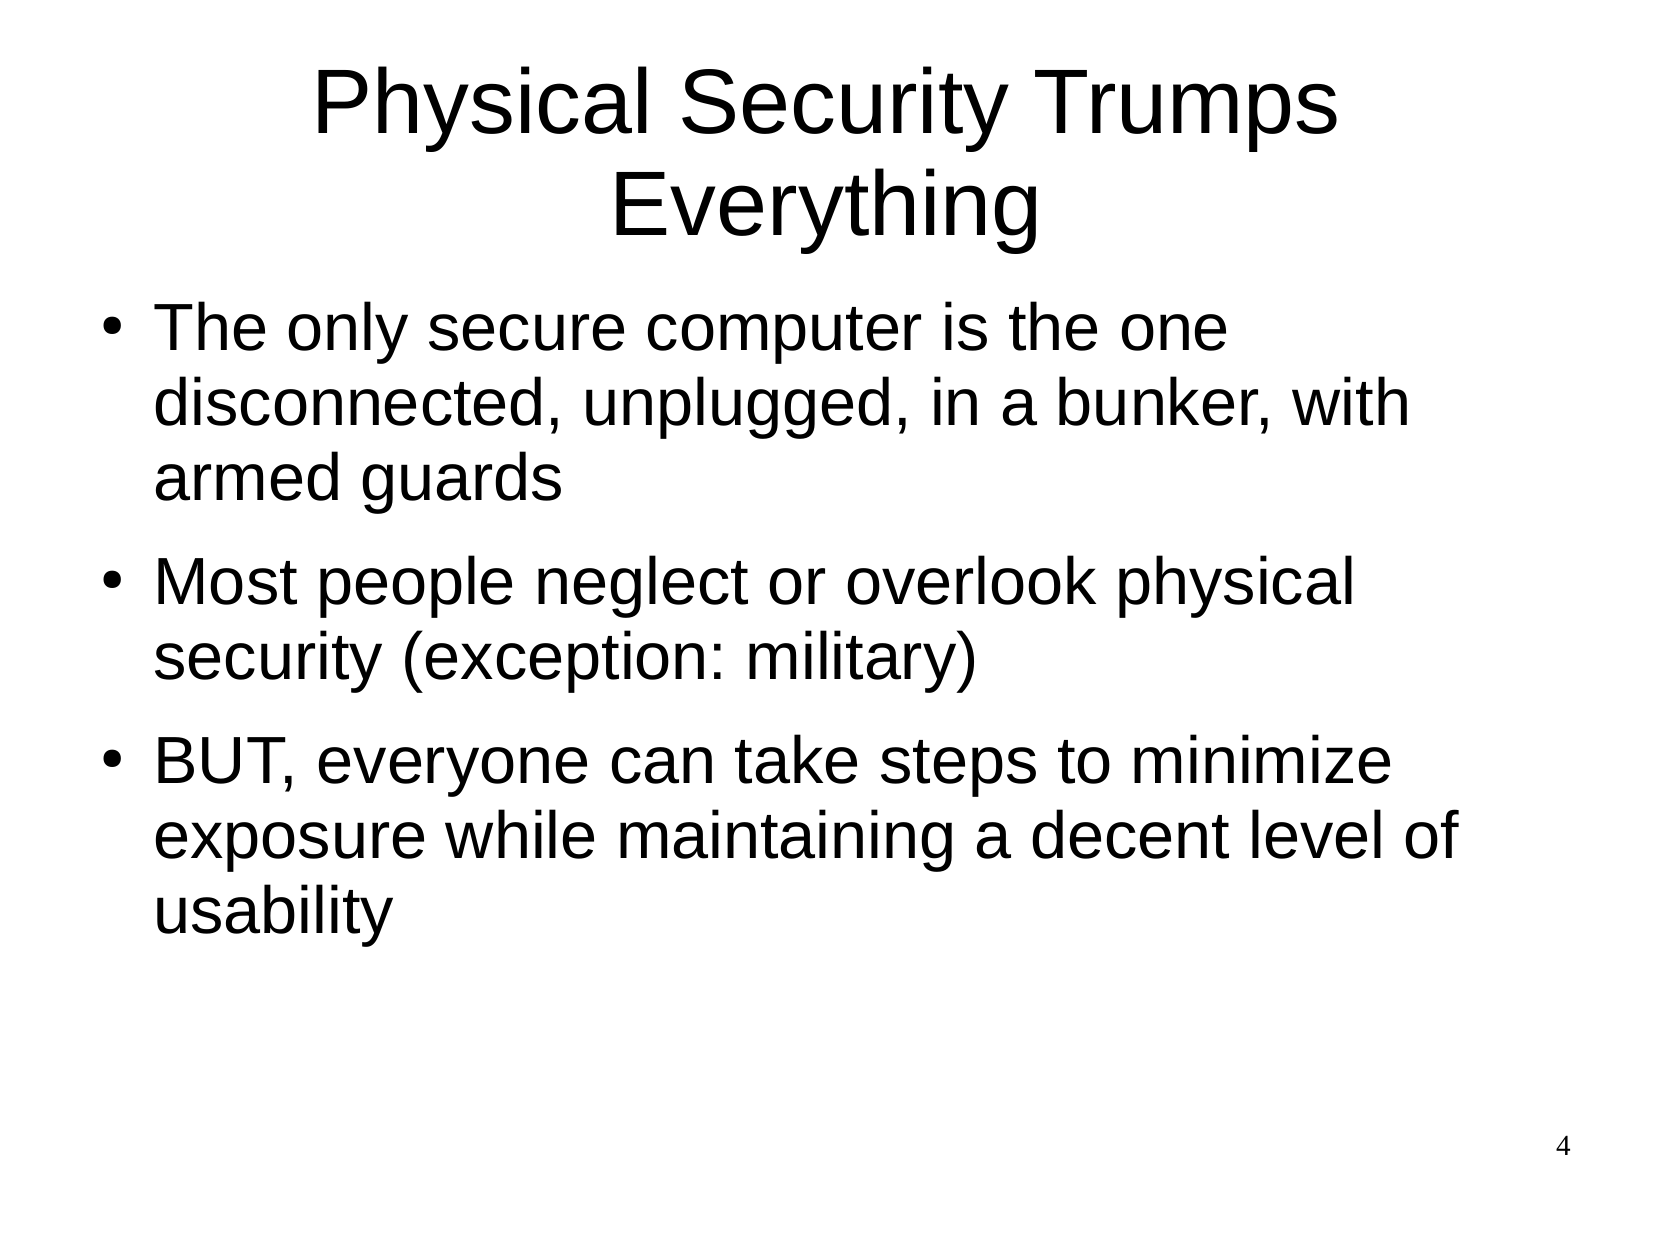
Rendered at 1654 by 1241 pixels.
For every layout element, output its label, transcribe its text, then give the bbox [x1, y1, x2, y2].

list The only secure computer is the one disconnected, unplugged, in a bunker, with armed guards Most people neglect or overlook physical security (exception: military) BUT, everyone can take steps to minimize exposure while maintaining a decent level of usability [82, 290, 1571, 1010]
title Physical Security Trumps Everything [82, 49, 1571, 257]
